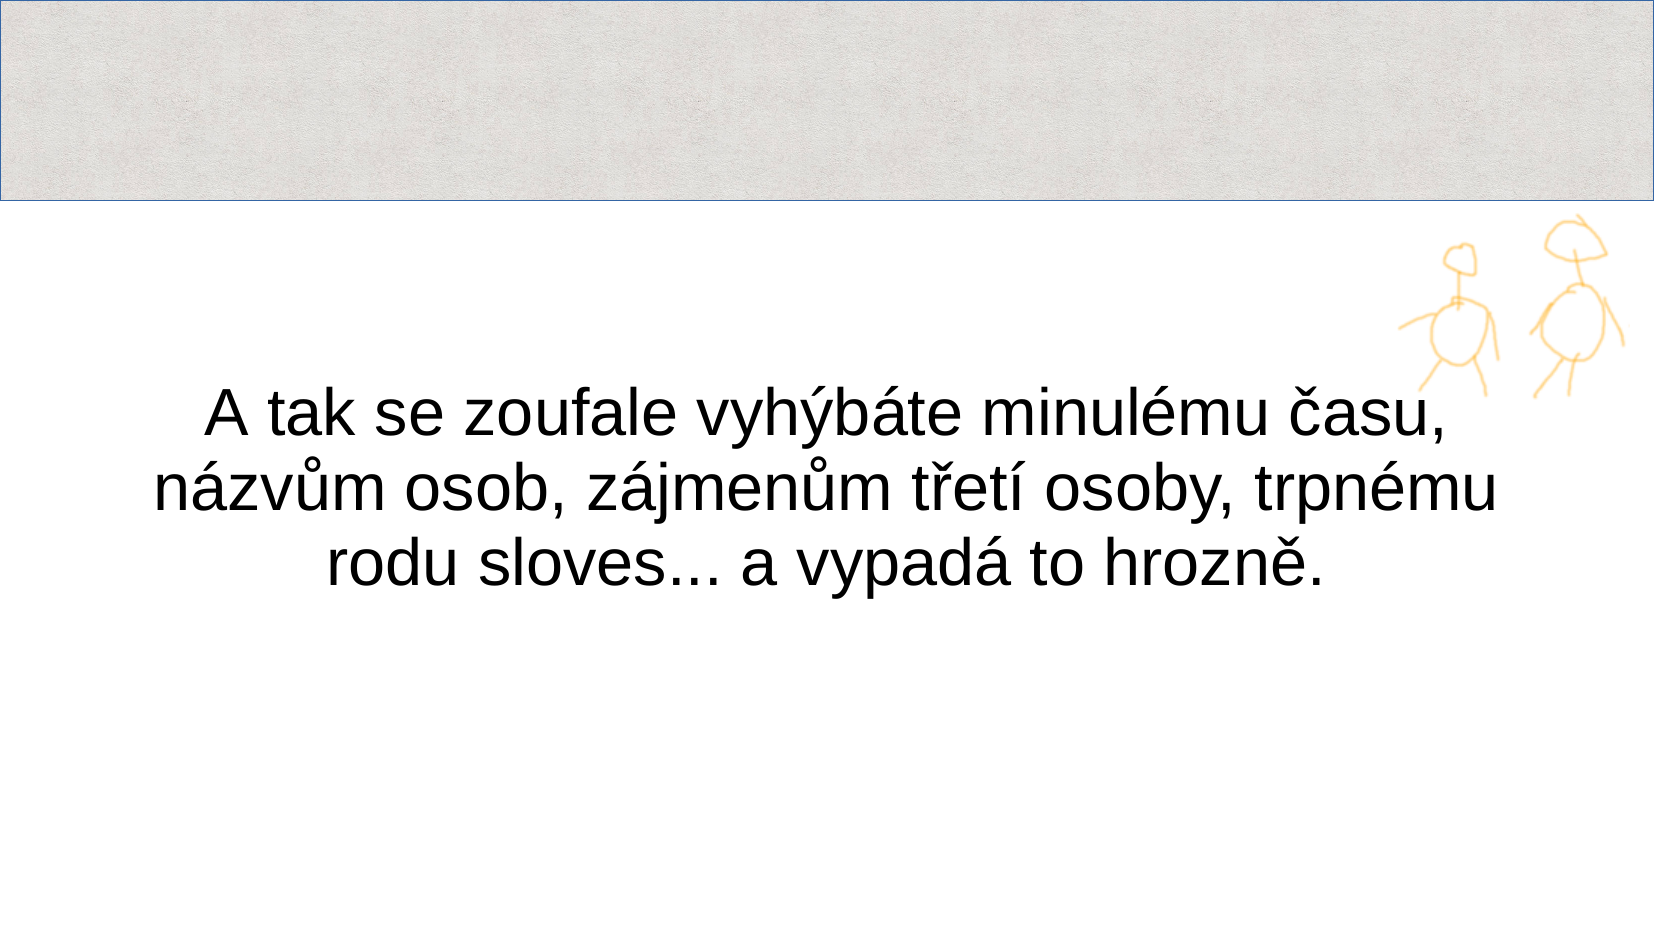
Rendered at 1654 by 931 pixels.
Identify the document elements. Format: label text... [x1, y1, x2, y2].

picture [1, 1, 1653, 200]
picture [1397, 212, 1630, 401]
subtitle A tak se zoufale vyhýbáte minulému času, názvům osob, zájmenům třetí osoby, trpnému rodu sloves... a vypadá to hrozně. [82, 217, 1571, 758]
